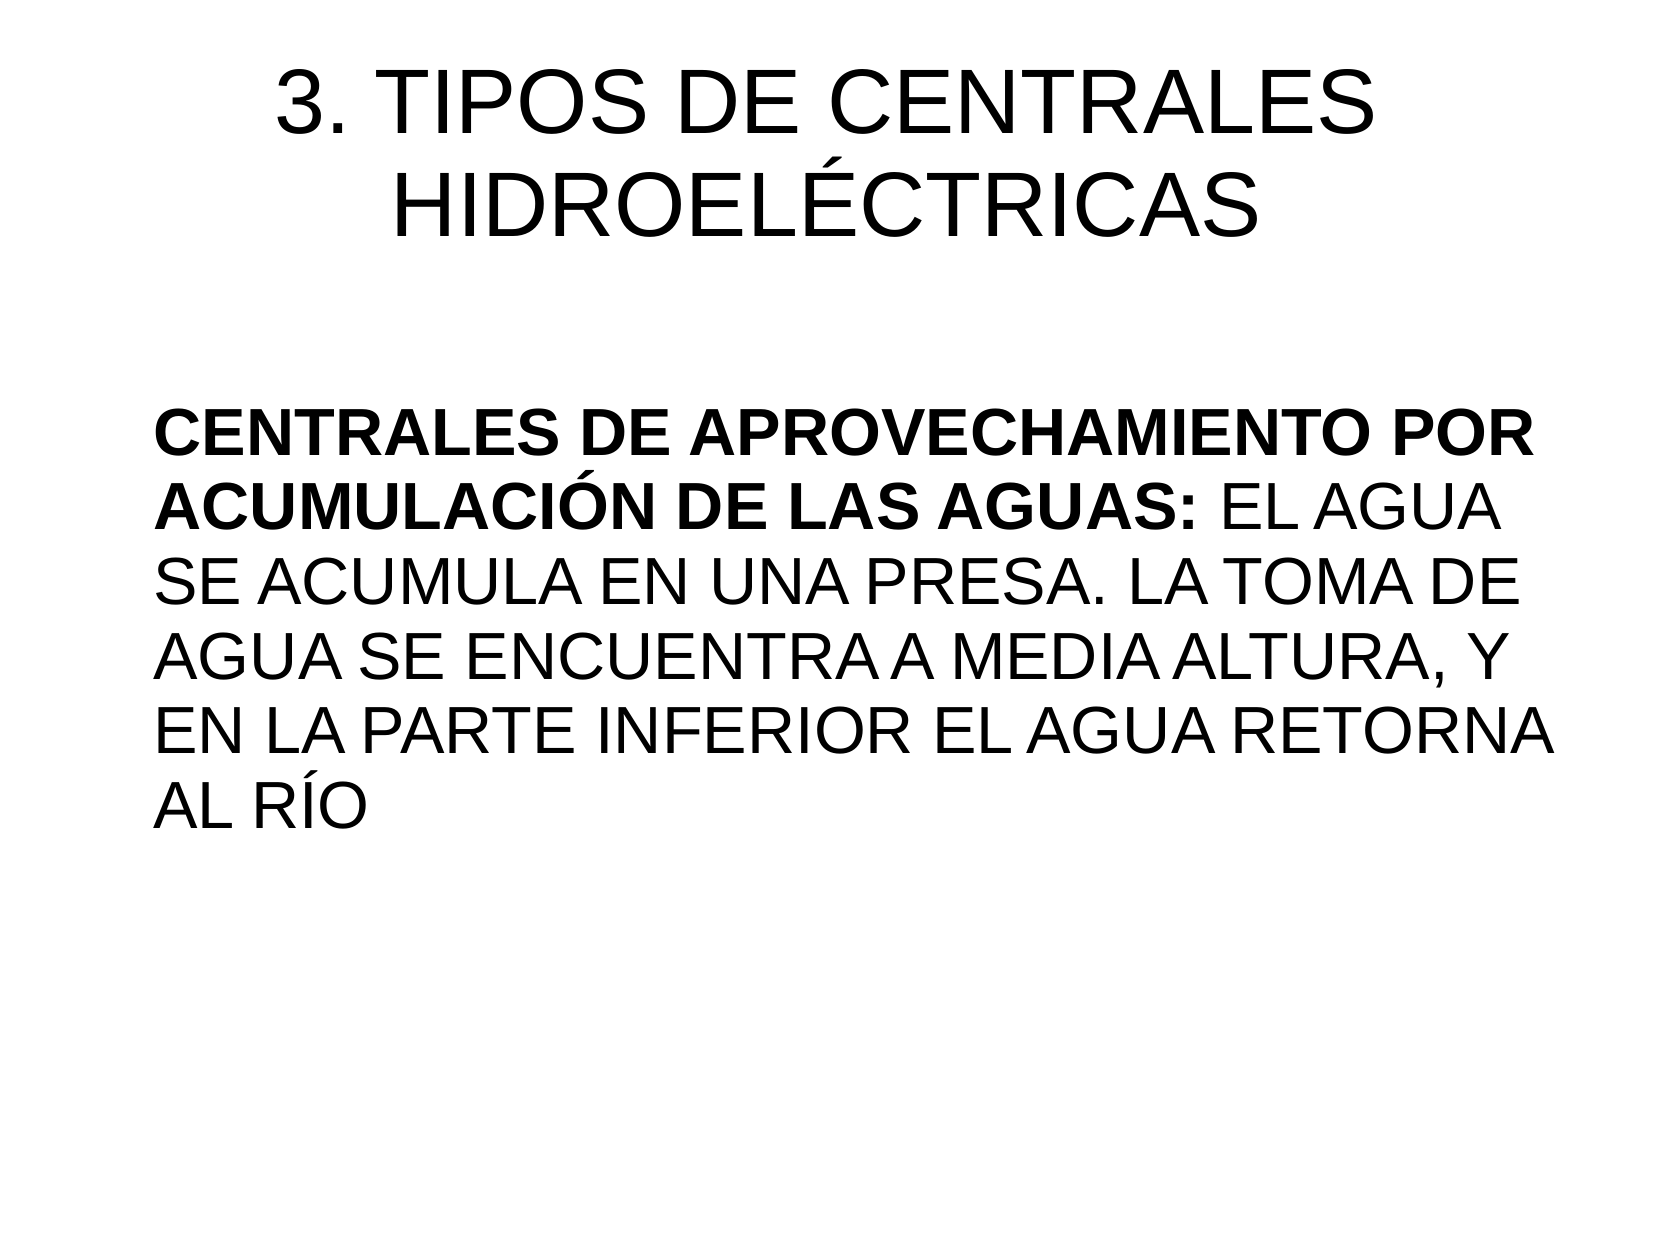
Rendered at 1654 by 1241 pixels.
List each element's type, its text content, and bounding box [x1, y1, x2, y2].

title 3. TIPOS DE CENTRALES HIDROELÉCTRICAS [82, 50, 1571, 256]
list CENTRALES DE APROVECHAMIENTO POR ACUMULACIÓN DE LAS AGUAS: EL AGUA SE ACUMULA EN UNA PRESA. LA TOMA DE AGUA SE ENCUENTRA A MEDIA ALTURA, Y EN LA PARTE INFERIOR EL AGUA RETORNA AL RÍO [82, 290, 1571, 1109]
